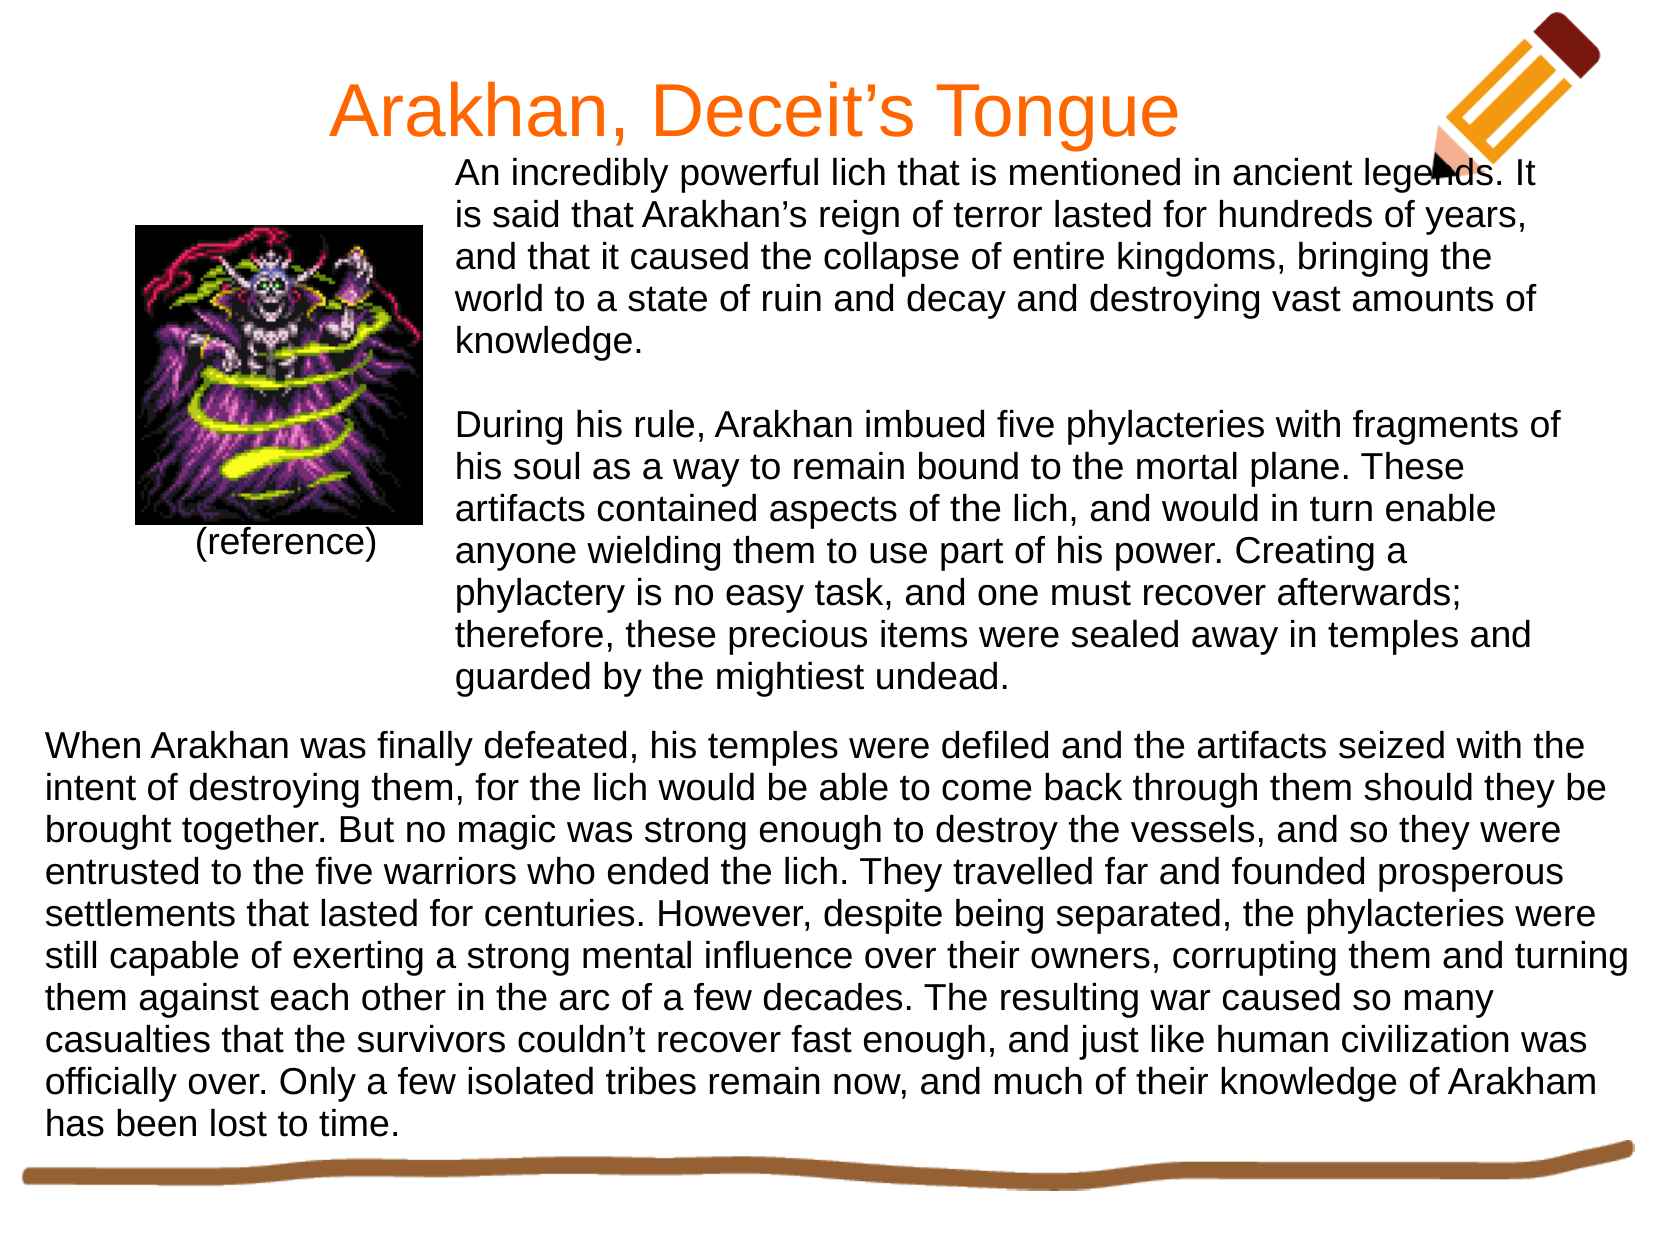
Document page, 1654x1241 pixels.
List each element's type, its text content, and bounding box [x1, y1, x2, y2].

text_box (reference) [180, 513, 440, 571]
text_box An incredibly powerful lich that is mentioned in ancient legends. It is said that Arakhan’s reign of terror lasted for hundreds of years, and that it caused the collapse of entire kingdoms, bringing the world to a state of ruin and decay and destroying vast amounts of knowledge. During his rule, Arakhan imbued five phylacteries with fragments of his soul as a way to remain bound to the mortal plane. These artifacts contained aspects of the lich, and would in turn enable anyone wielding them to use part of his power. Creating a phylactery is no easy task, and one must recover afterwards; therefore, these precious items were sealed away in temples and guarded by the mightiest undead. [440, 144, 1581, 717]
title Arakhan, Deceit’s Tongue [82, 49, 1430, 172]
text_box When Arakhan was finally defeated, his temples were defiled and the artifacts seized with the intent of destroying them, for the lich would be able to come back through them should they be brought together. But no magic was strong enough to destroy the vessels, and so they were entrusted to the five warriors who ended the lich. They travelled far and founded prosperous settlements that lasted for centuries. However, despite being separated, the phylacteries were still capable of exerting a strong mental influence over their owners, corrupting them and turning them against each other in the arc of a few decades. The resulting war caused so many casualties that the survivors couldn’t recover fast enough, and just like human civilization was officially over. Only a few isolated tribes remain now, and much of their knowledge of Arakham has been lost to time. [30, 717, 1651, 1236]
picture [1430, 12, 1601, 181]
picture [135, 225, 423, 526]
picture [22, 1140, 30, 1191]
